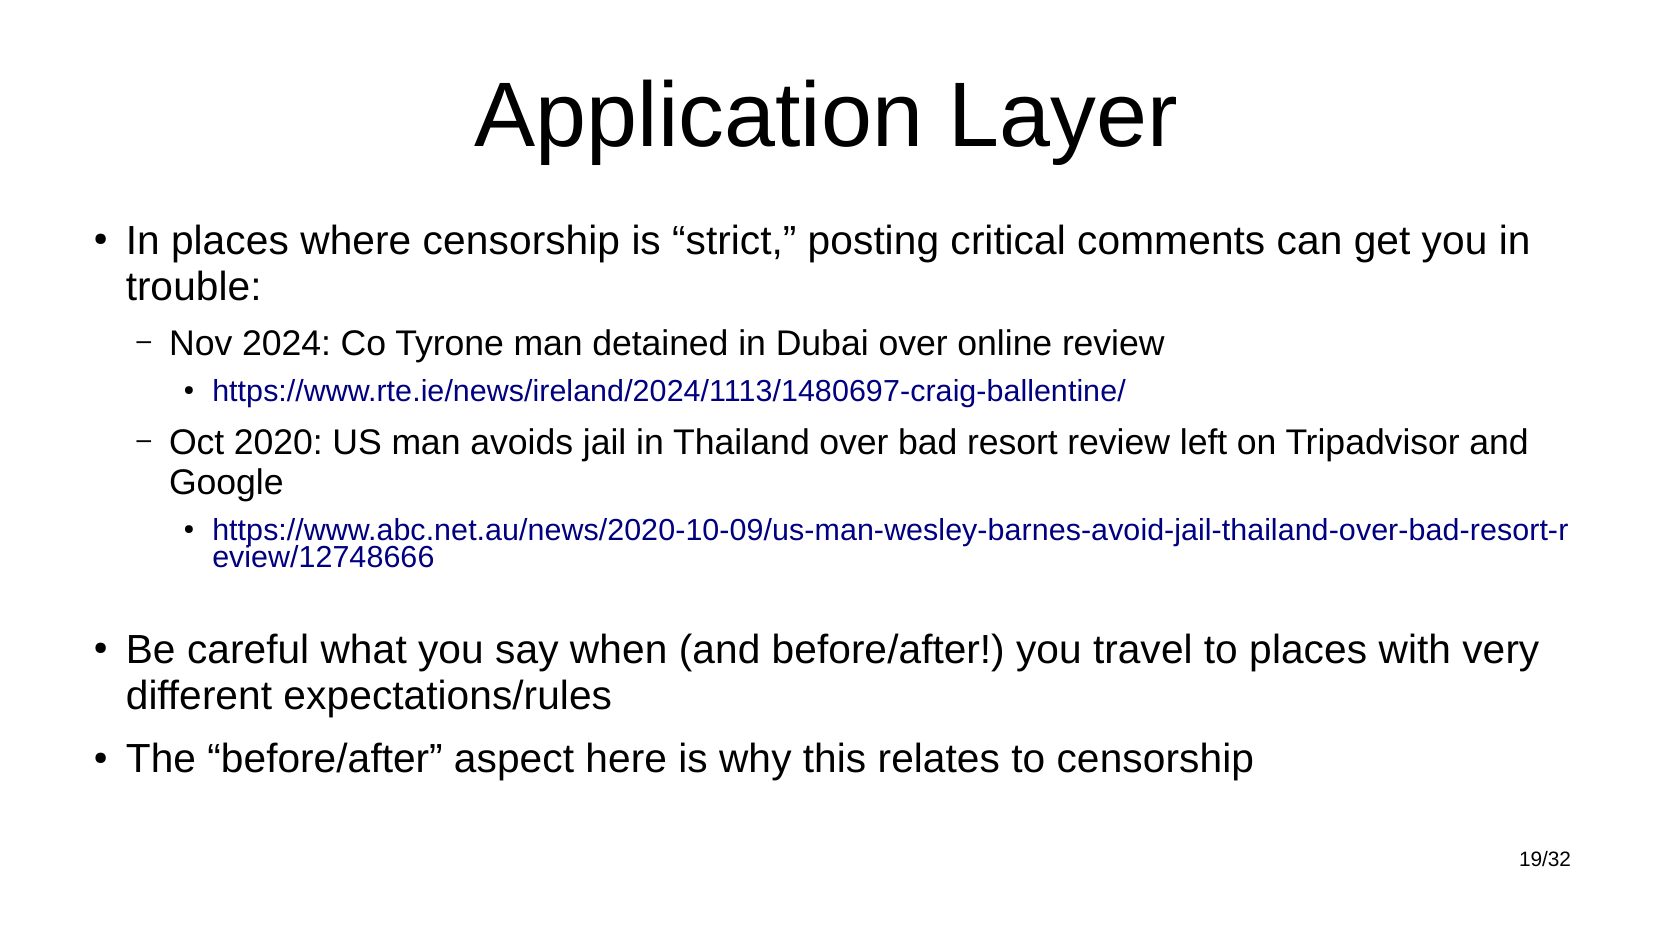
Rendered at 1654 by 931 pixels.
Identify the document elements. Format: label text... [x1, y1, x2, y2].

list In places where censorship is “strict,” posting critical comments can get you in trouble: Nov 2024: Co Tyrone man detained in Dubai over online review https://www.rte.ie/news/ireland/2024/1113/1480697-craig-ballentine/ Oct 2020: US man avoids jail in Thailand over bad resort review left on Tripadvisor and Google https://www.abc.net.au/news/2020-10-09/us-man-wesley-barnes-avoid-jail-thailand-over-bad-resort-review/12748666 Be careful what you say when (and before/after!) you travel to places with very different expectations/rules The “before/after” aspect here is why this relates to censorship [82, 217, 1571, 758]
title Application Layer [82, 37, 1571, 193]
